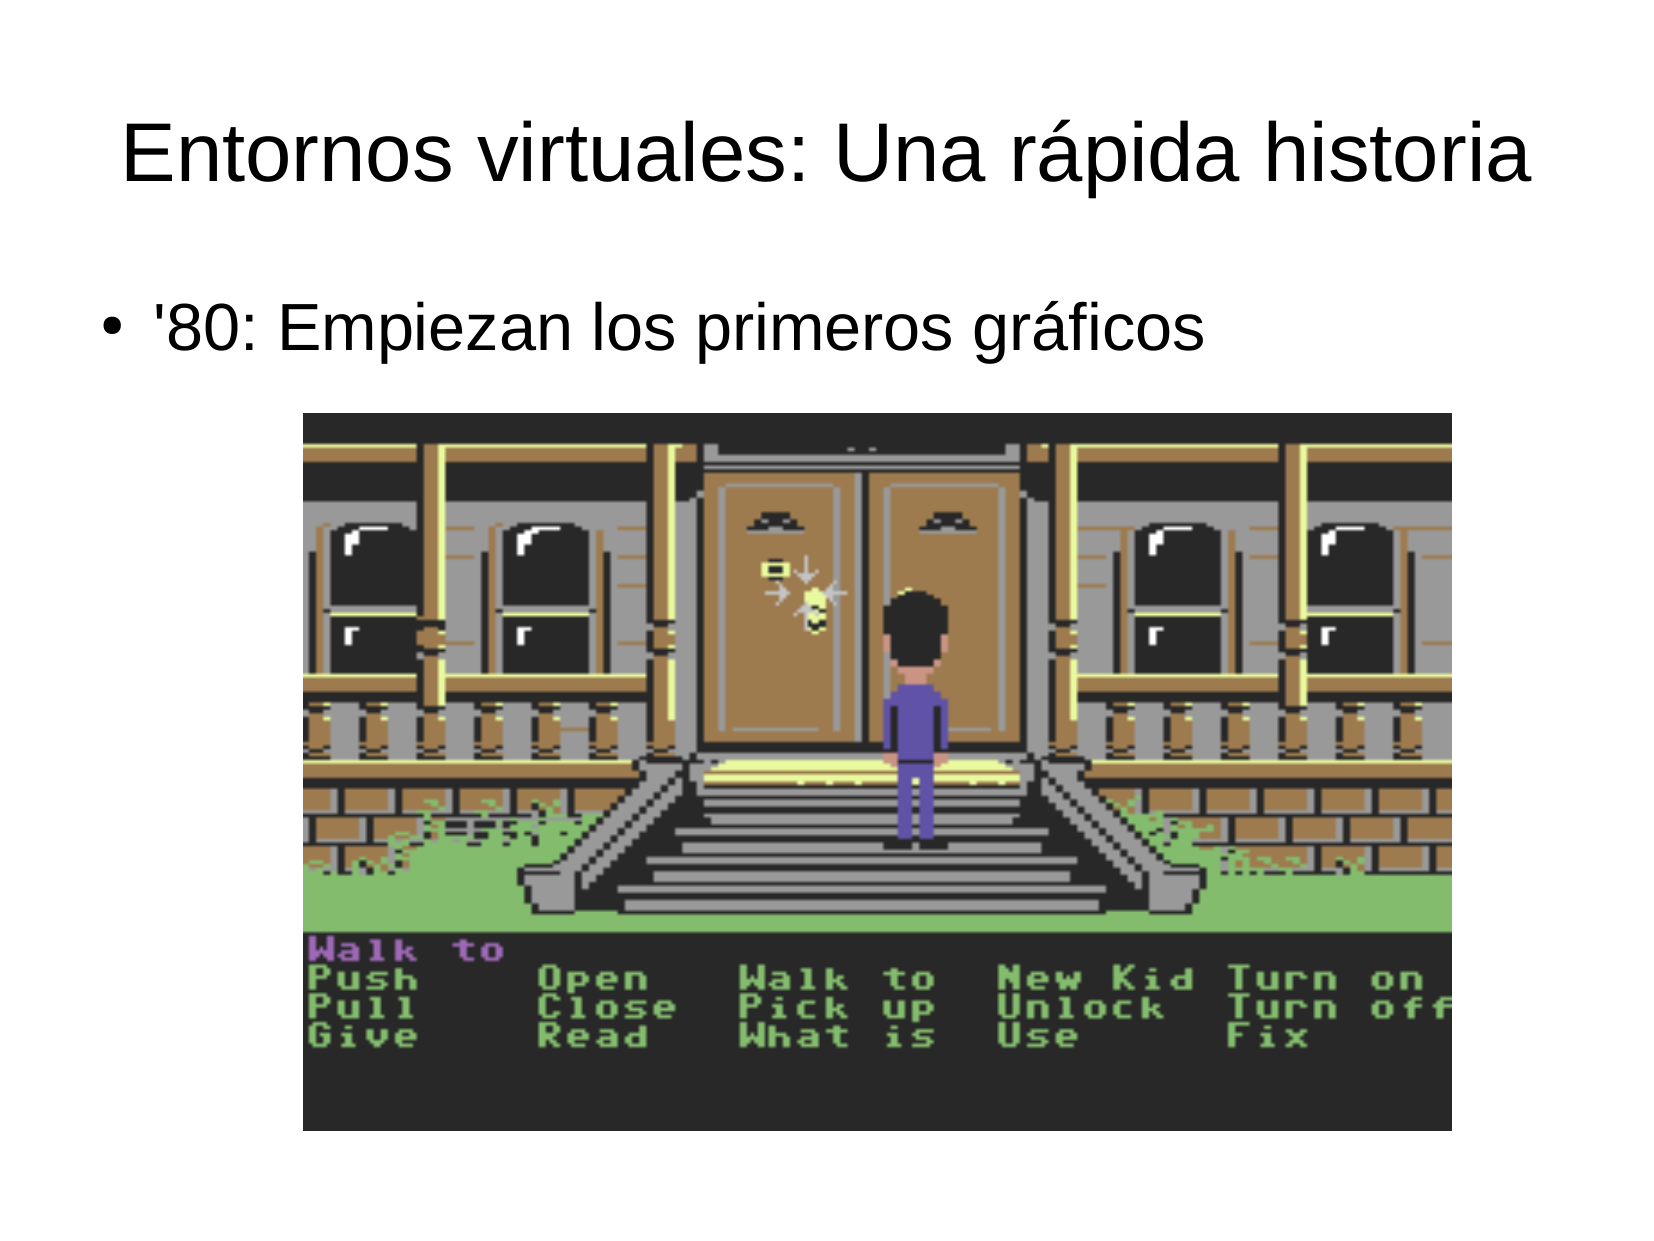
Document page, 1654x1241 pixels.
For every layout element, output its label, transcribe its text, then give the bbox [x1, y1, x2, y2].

picture [303, 413, 1452, 1131]
list '80: Empiezan los primeros gráficos [82, 290, 1571, 1109]
title Entornos virtuales: Una rápida historia [82, 49, 1571, 257]
